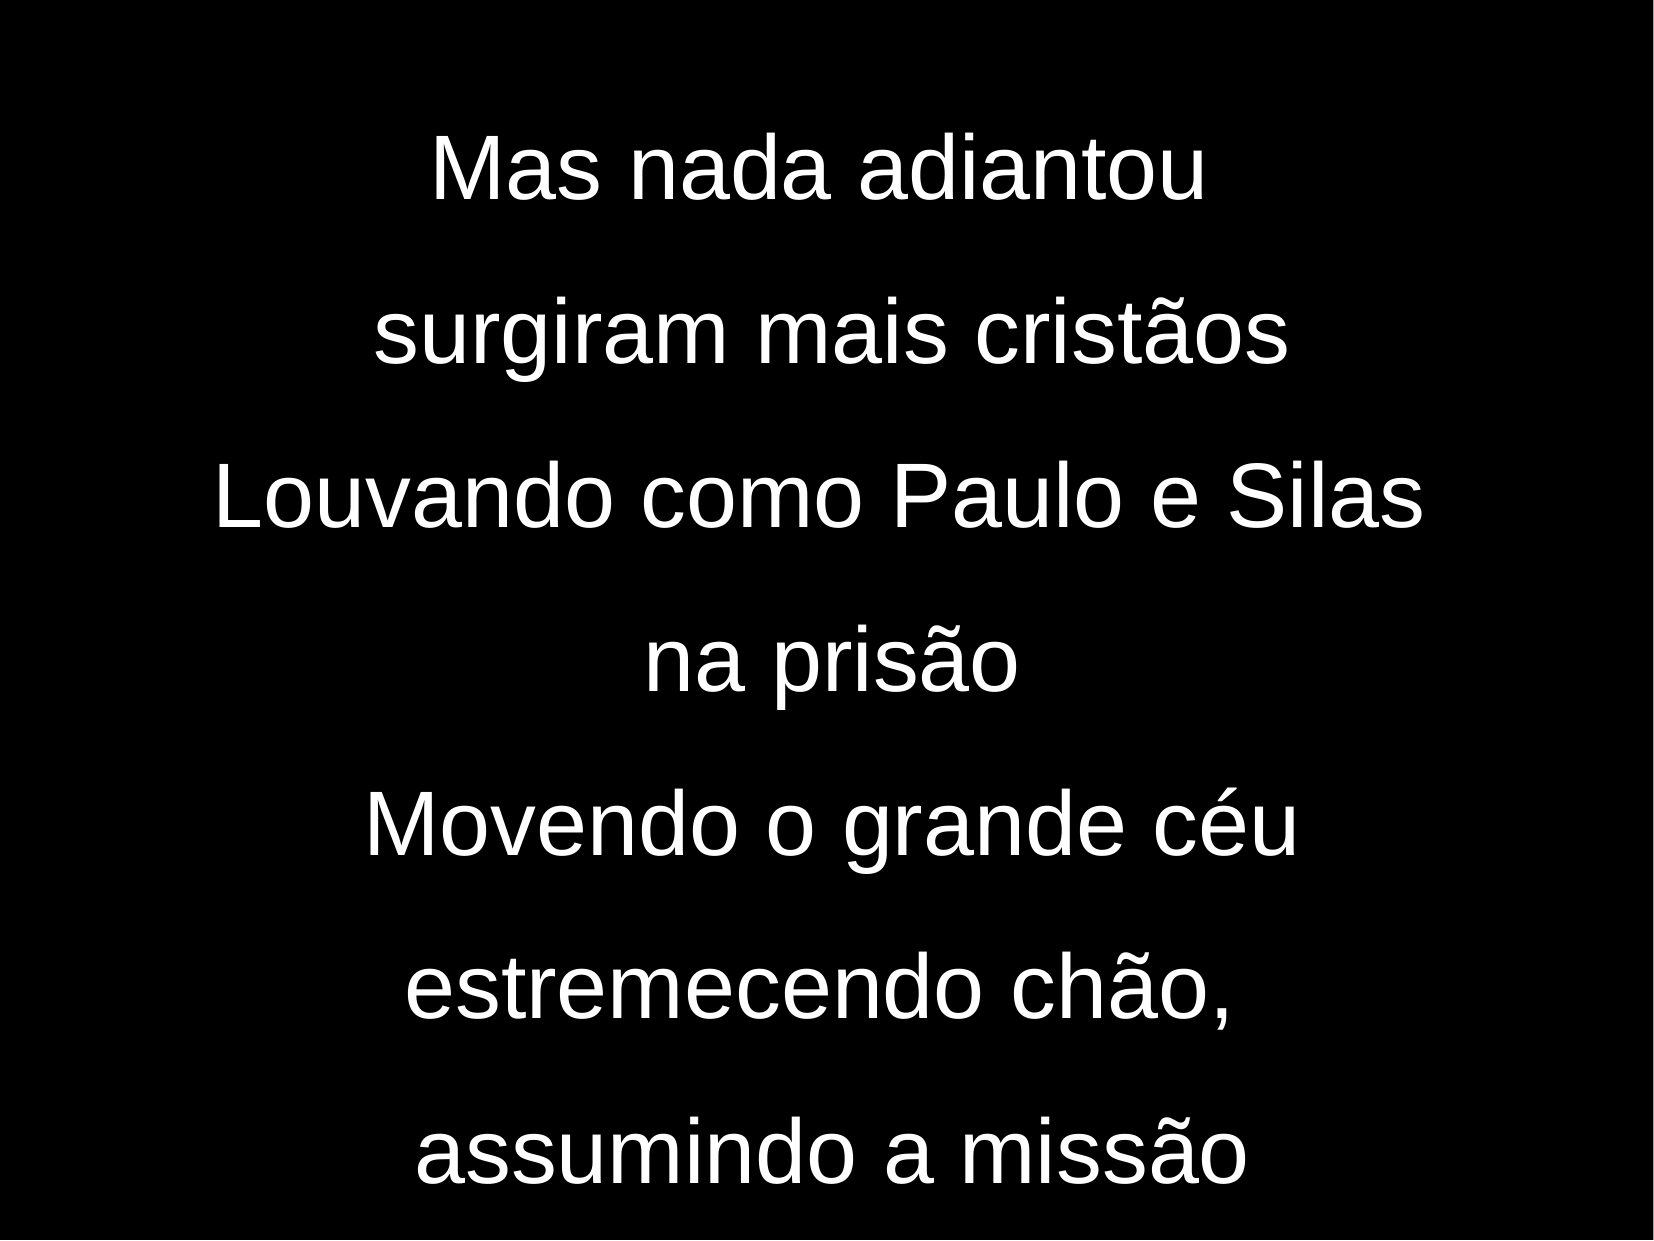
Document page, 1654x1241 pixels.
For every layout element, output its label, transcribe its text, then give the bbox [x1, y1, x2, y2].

text_box Mas nada adiantou surgiram mais cristãos Louvando como Paulo e Silas na prisão Movendo o grande céu estremecendo chão, assumindo a missão [47, 47, 1619, 1152]
